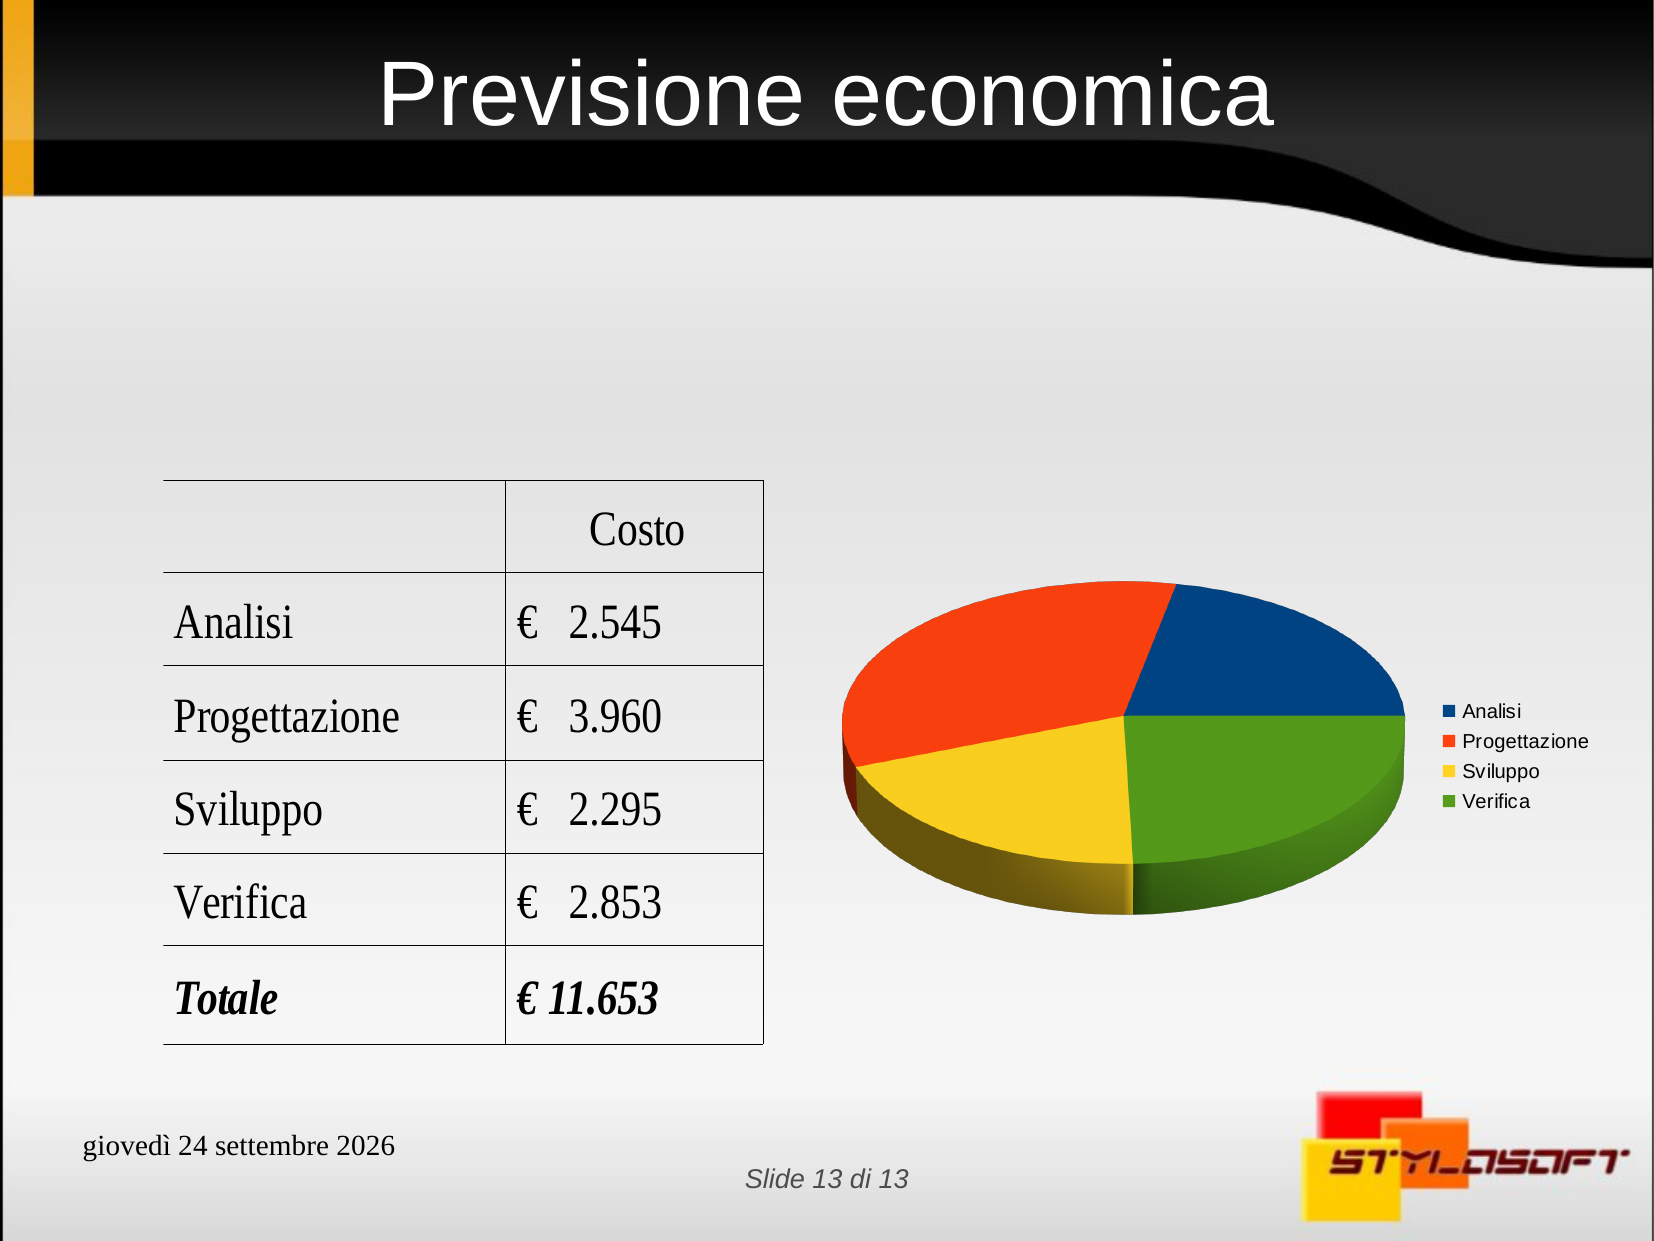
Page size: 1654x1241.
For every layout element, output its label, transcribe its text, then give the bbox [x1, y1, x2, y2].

picture [0, 0, 1654, 1156]
text_box Slide <number> di 13 [0, 1156, 1654, 1241]
chart [163, 366, 1625, 1123]
title Previsione economica [82, 0, 1571, 198]
